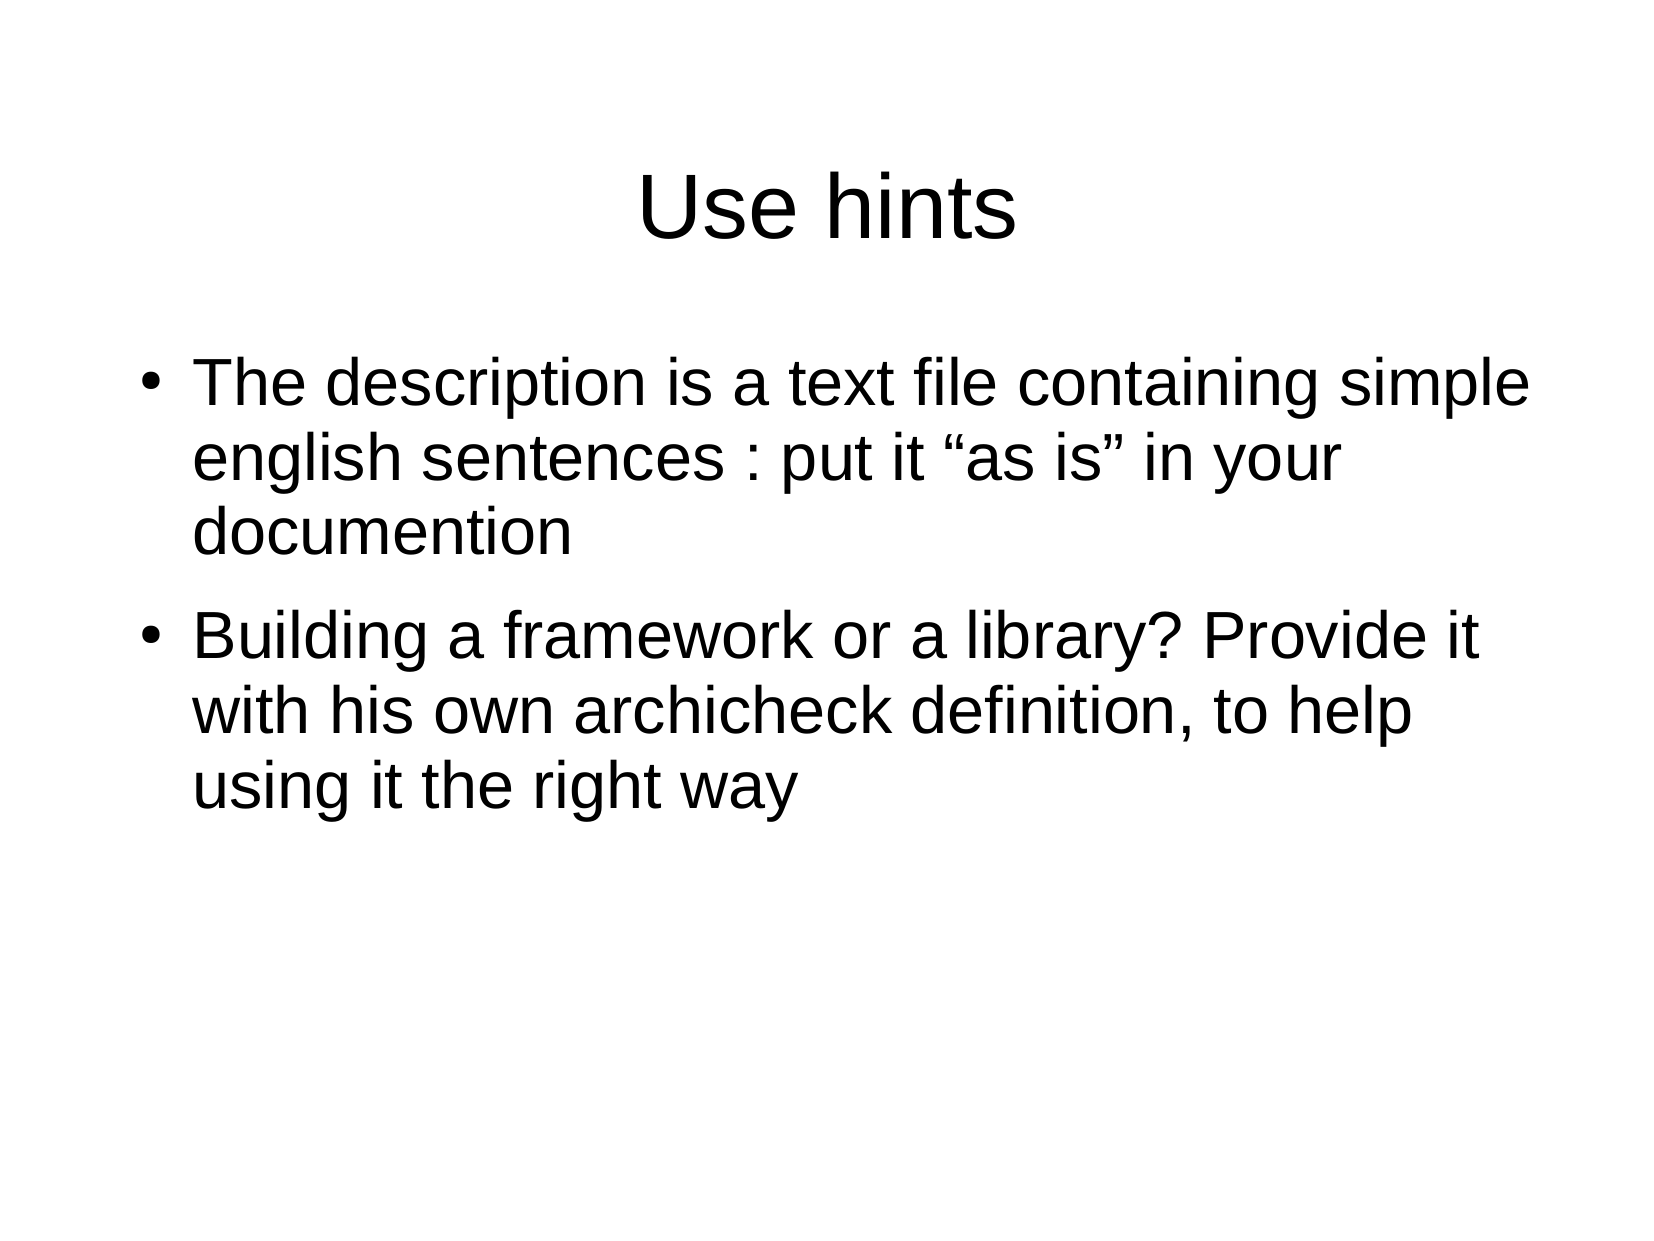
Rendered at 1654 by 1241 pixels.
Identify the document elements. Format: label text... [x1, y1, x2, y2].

list The description is a text file containing simple english sentences : put it “as is” in your documention Building a framework or a library? Provide it with his own archicheck definition, to help using it the right way [121, 344, 1534, 1127]
title Use hints [121, 102, 1534, 311]
